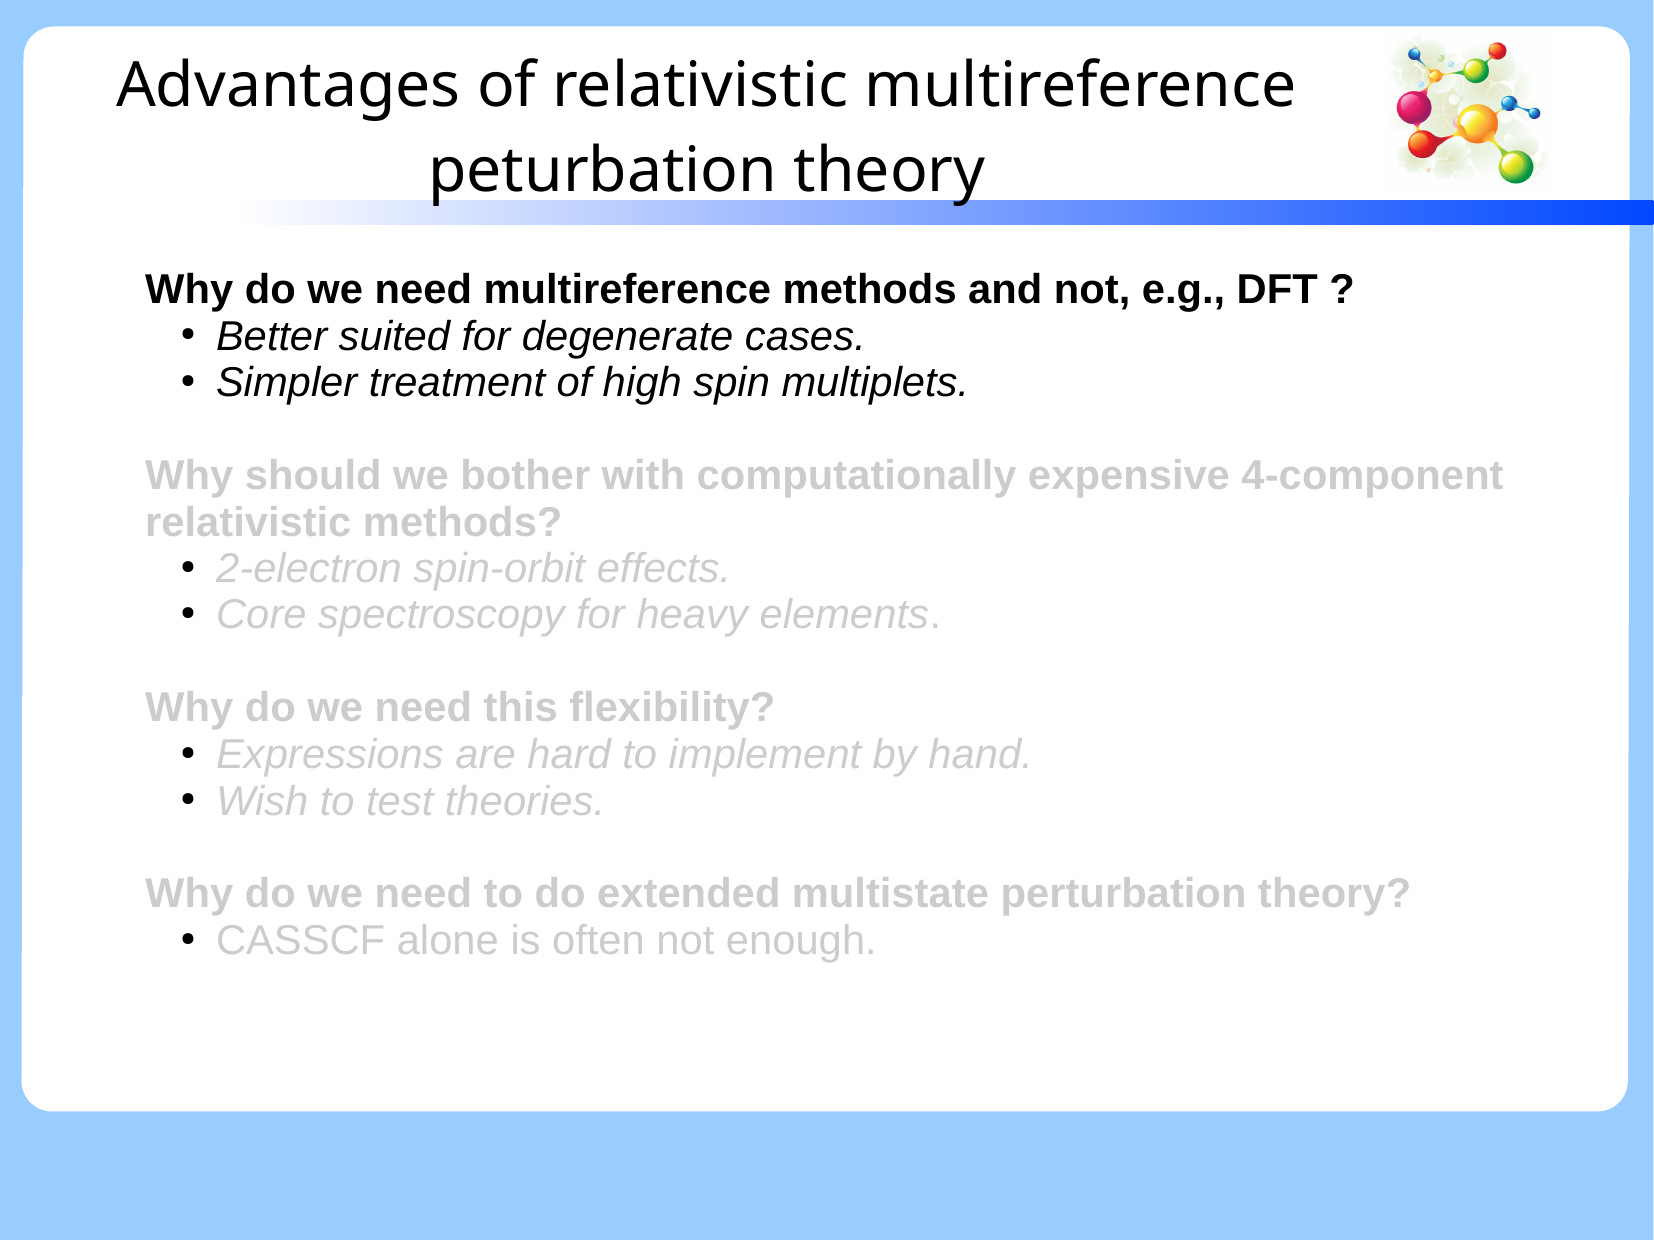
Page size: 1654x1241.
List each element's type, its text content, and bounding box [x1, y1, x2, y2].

title Advantages of relativistic multireference peturbation theory [82, 49, 1332, 201]
picture [1382, 29, 1556, 195]
text_box Why do we need multireference methods and not, e.g., DFT ? Better suited for degenerate cases. Simpler treatment of high spin multiplets. Why should we bother with computationally expensive 4-component relativistic methods? 2-electron spin-orbit effects. Core spectroscopy for heavy elements. Why do we need this flexibility? Expressions are hard to implement by hand. Wish to test theories. Why do we need to do extended multistate perturbation theory? CASSCF alone is often not enough. [95, 258, 1568, 1043]
